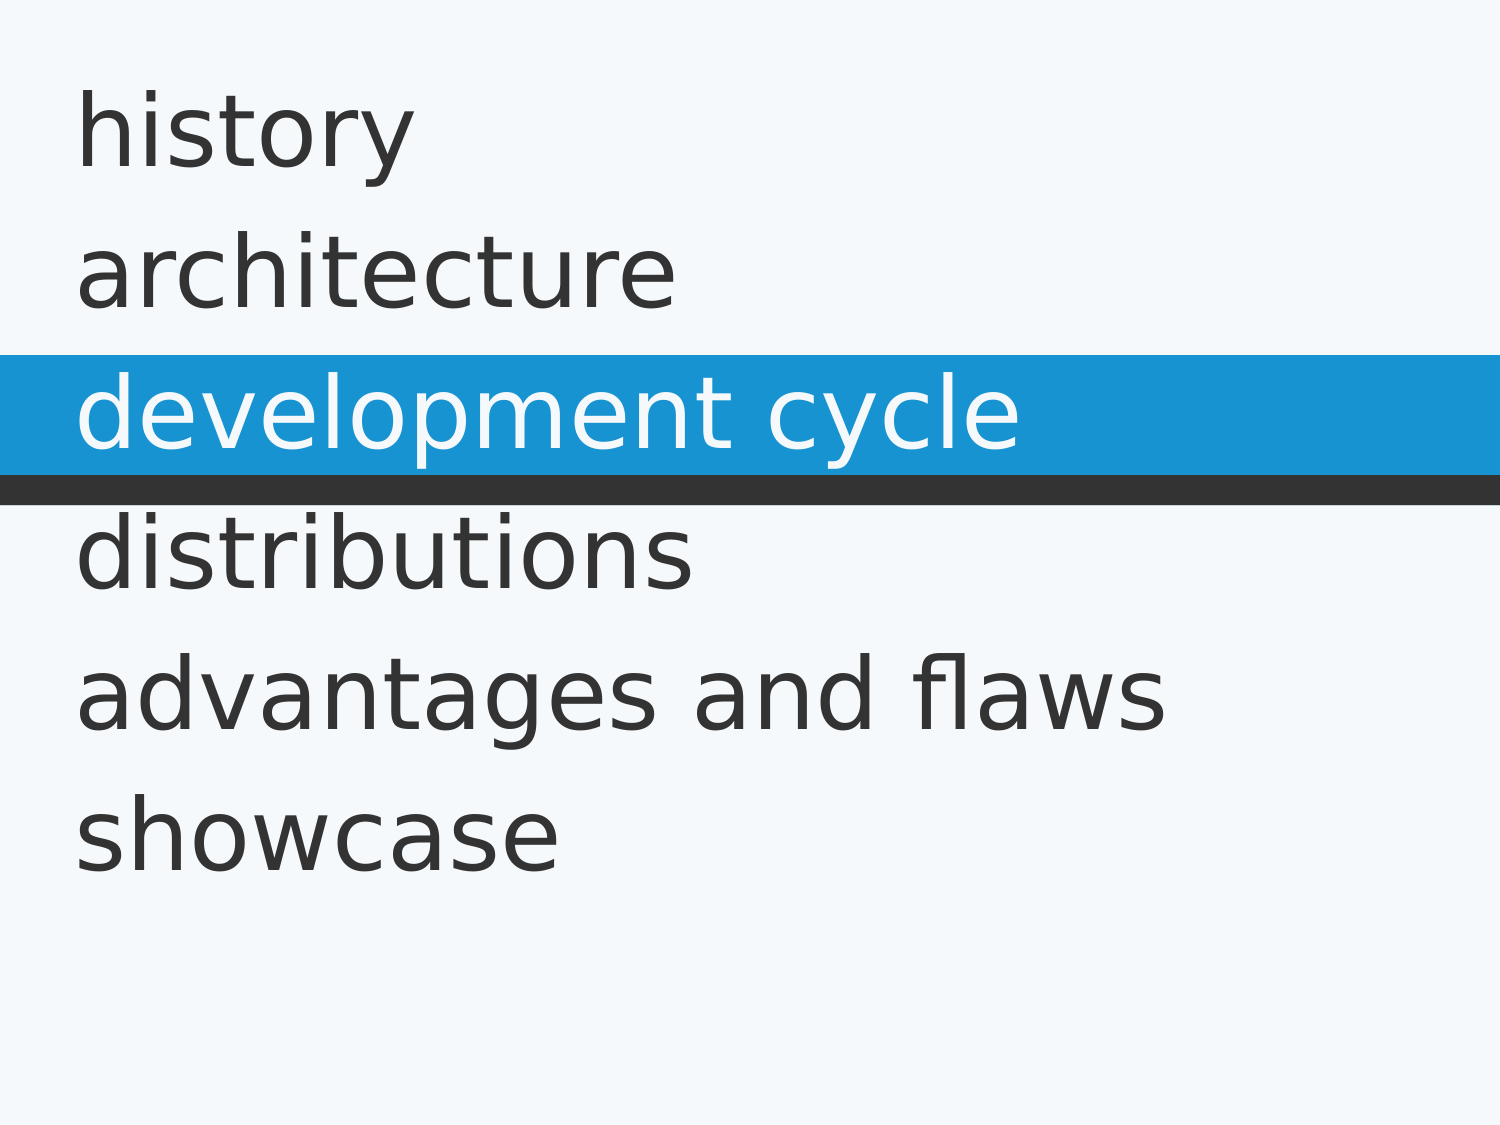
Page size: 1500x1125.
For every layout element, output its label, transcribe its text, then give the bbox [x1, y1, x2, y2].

list history architecture development cycle distributions advantages and flaws showcase [59, 59, 1447, 1069]
text_box [1447, 355, 1500, 506]
text_box [0, 355, 59, 506]
